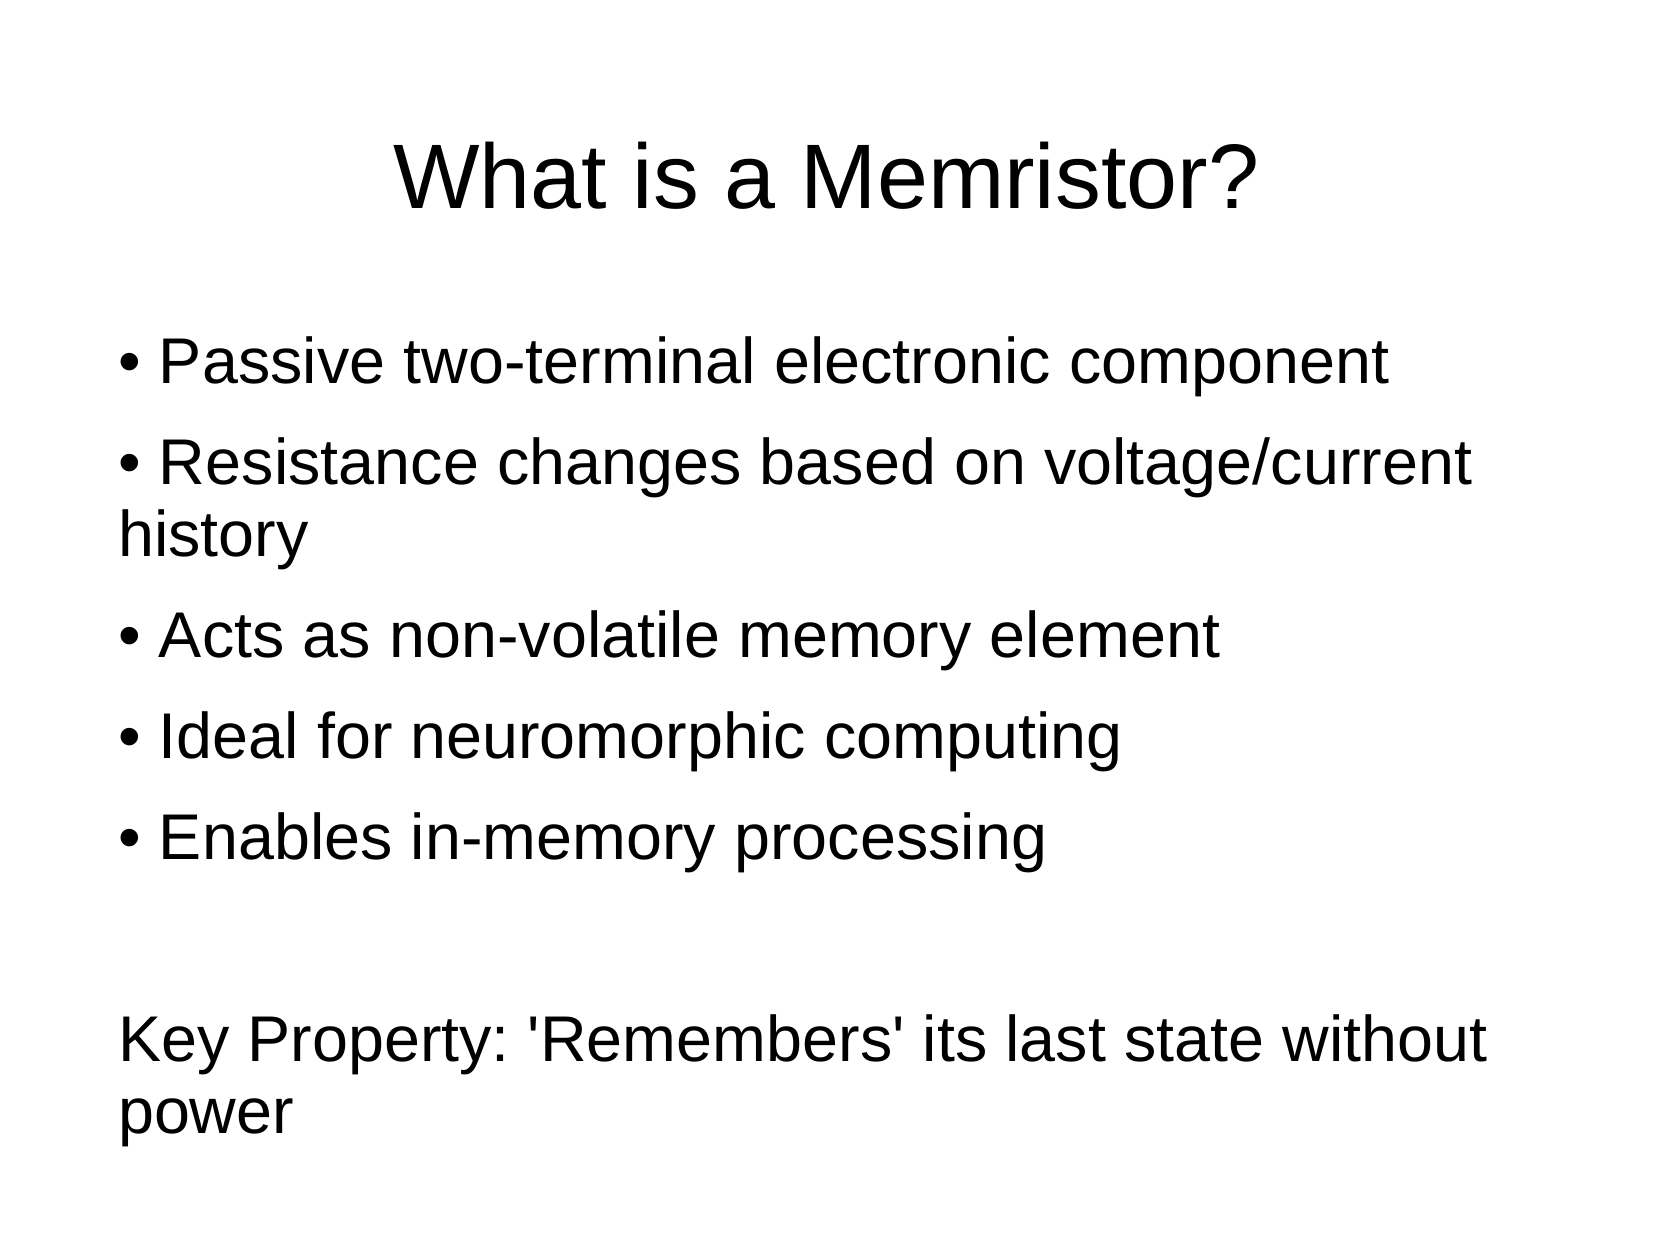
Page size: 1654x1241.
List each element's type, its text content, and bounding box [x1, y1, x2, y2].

list • Passive two-terminal electronic component • Resistance changes based on voltage/current history • Acts as non-volatile memory element • Ideal for neuromorphic computing • Enables in-memory processing Key Property: 'Remembers' its last state without power [118, 324, 1536, 1152]
title What is a Memristor? [118, 88, 1536, 266]
